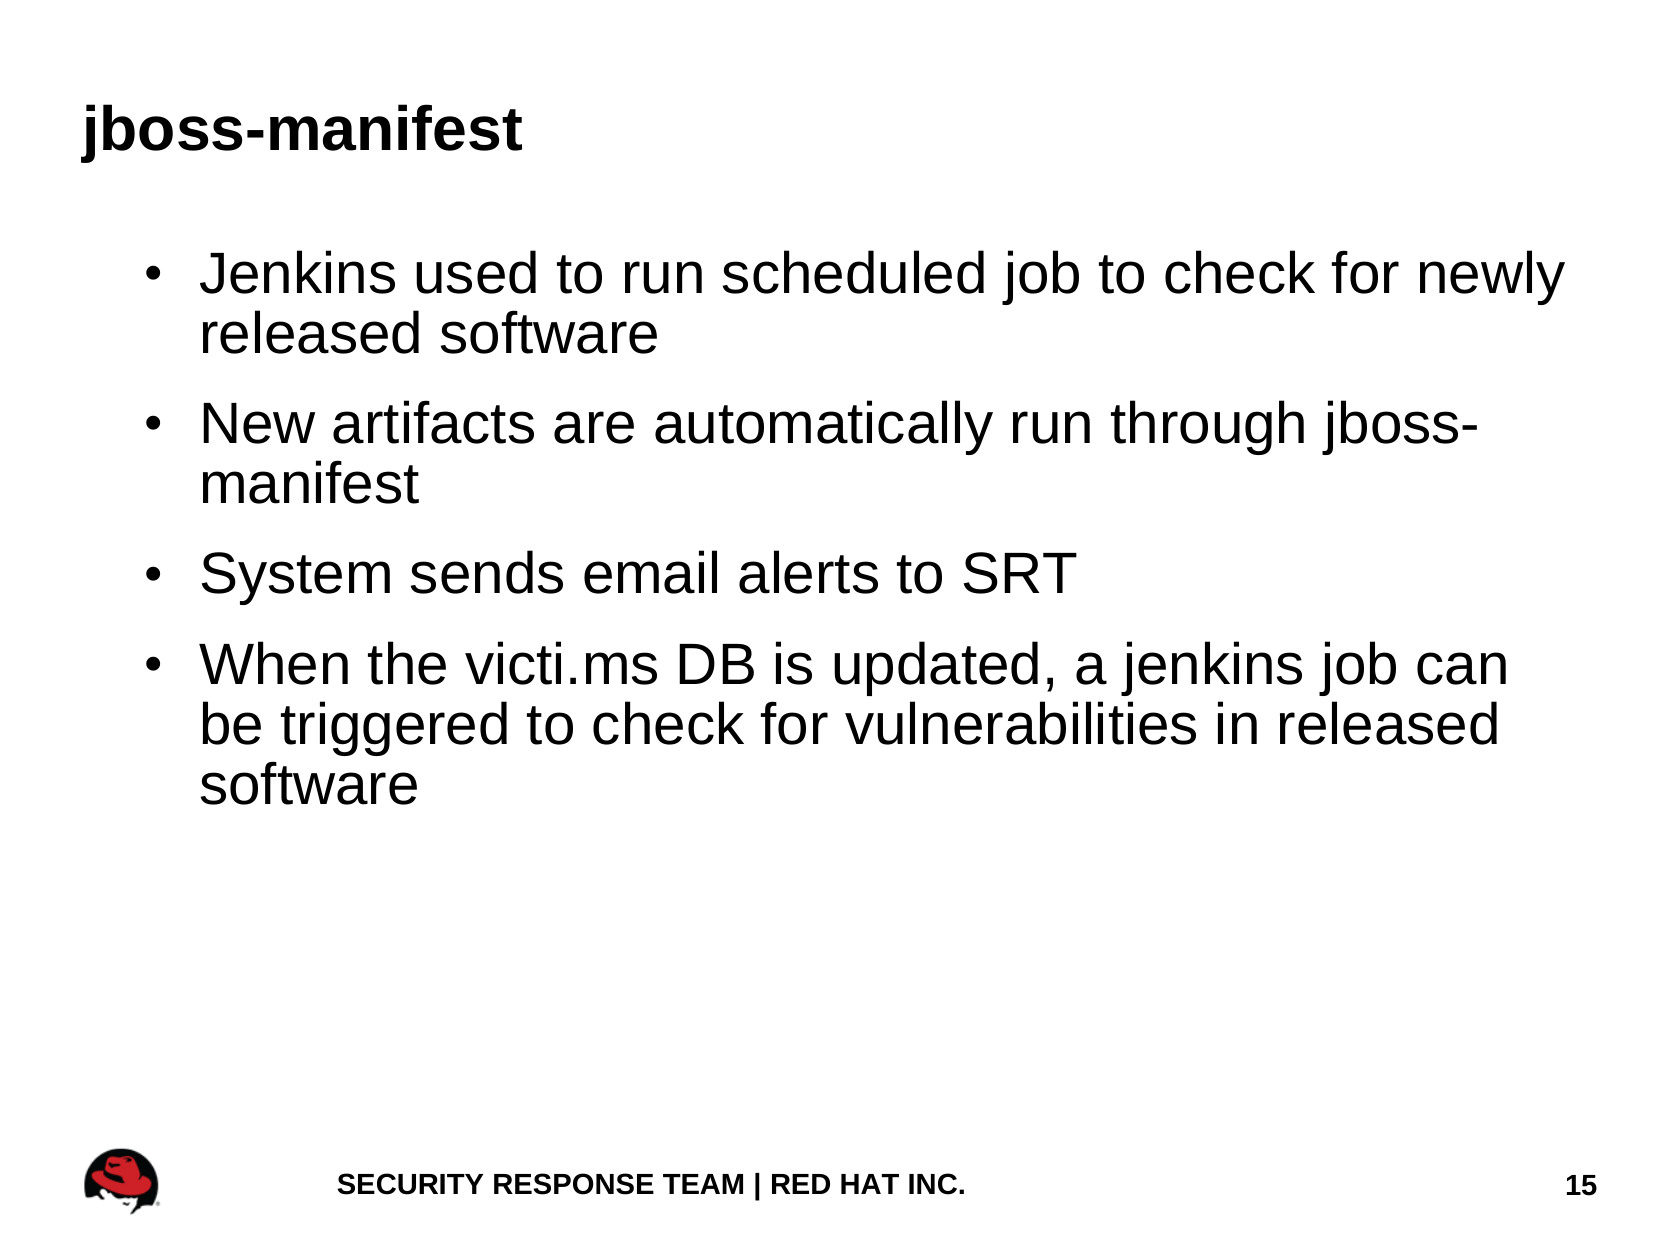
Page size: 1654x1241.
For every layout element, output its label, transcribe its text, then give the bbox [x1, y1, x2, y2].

list Jenkins used to run scheduled job to check for newly released software New artifacts are automatically run through jboss-manifest System sends email alerts to SRT When the victi.ms DB is updated, a jenkins job can be triggered to check for vulnerabilities in released software [86, 244, 1575, 965]
title jboss-manifest [82, 37, 1571, 225]
picture [83, 1146, 166, 1224]
